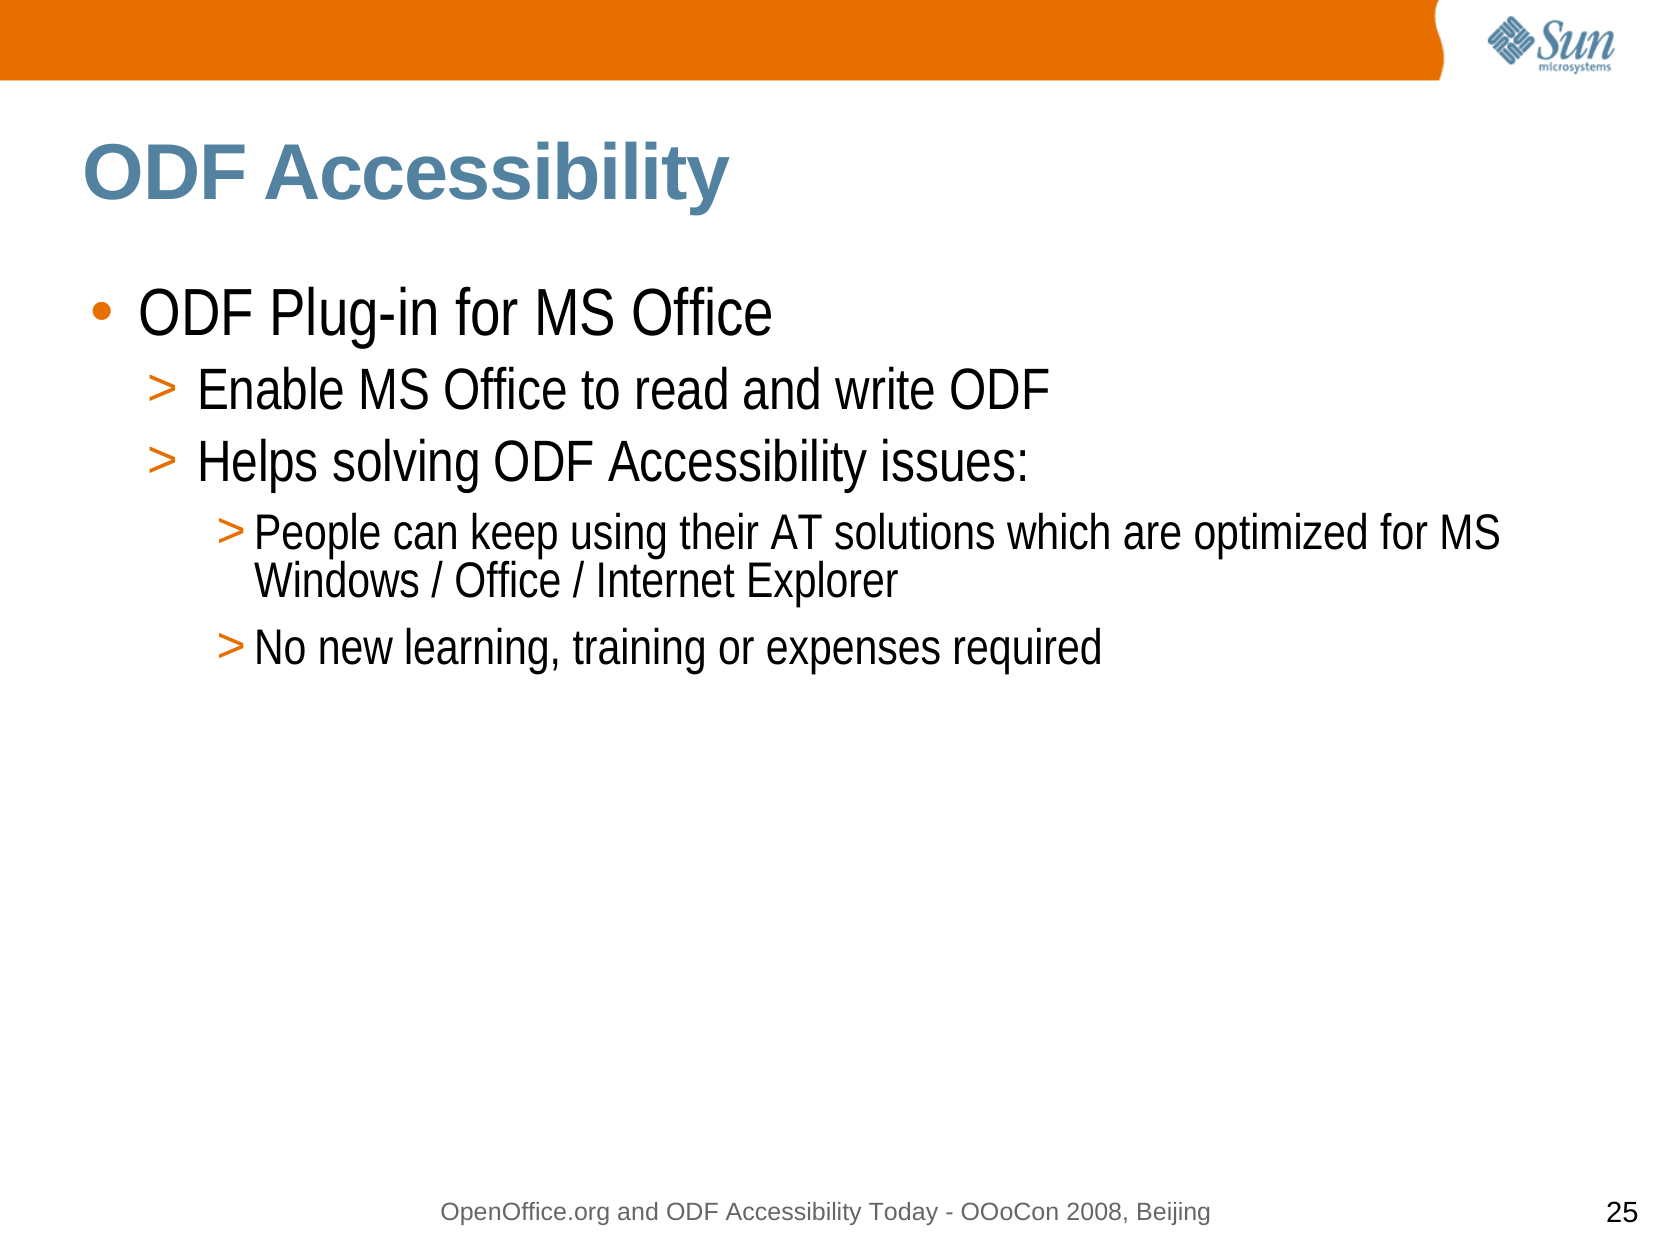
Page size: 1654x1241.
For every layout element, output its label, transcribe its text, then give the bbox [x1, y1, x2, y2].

list ODF Plug-in for MS Office Enable MS Office to read and write ODF Helps solving ODF Accessibility issues: People can keep using their AT solutions which are optimized for MS Windows / Office / Internet Explorer No new learning, training or expenses required [71, 283, 1587, 978]
picture [0, 0, 1654, 83]
title ODF Accessibility [82, 135, 1585, 251]
